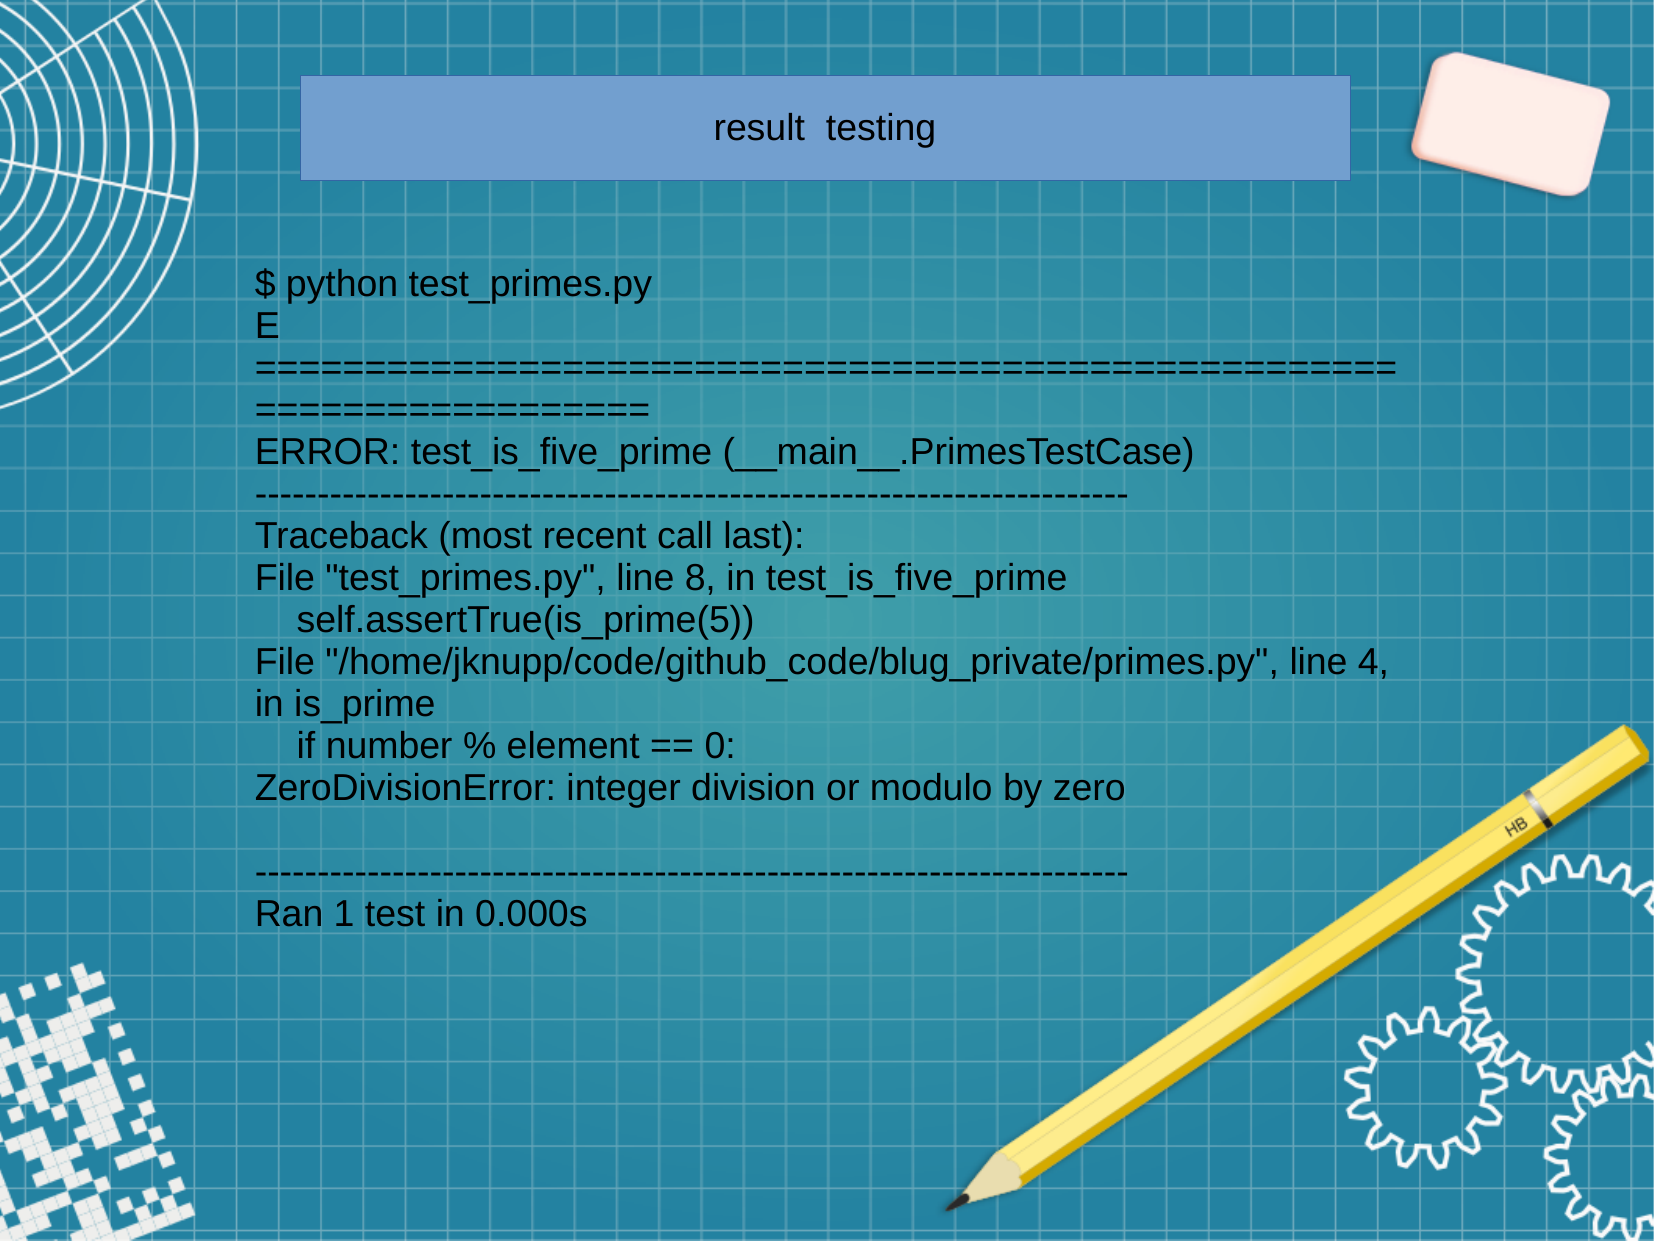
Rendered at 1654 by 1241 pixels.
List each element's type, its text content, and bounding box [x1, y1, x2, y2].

text_box result testing [300, 75, 1351, 181]
text_box $ python test_primes.py E ====================================================================== ERROR: test_is_five_prime (__main__.PrimesTestCase) ---------------------------------------------------------------------- Traceback (most recent call last): File "test_primes.py", line 8, in test_is_five_prime self.assertTrue(is_prime(5)) File "/home/jknupp/code/github_code/blug_private/primes.py", line 4, in is_prime if number % element == 0: ZeroDivisionError: integer division or modulo by zero ---------------------------------------------------------------------- Ran 1 test in 0.000s [240, 255, 1426, 942]
picture [0, 0, 1654, 1241]
